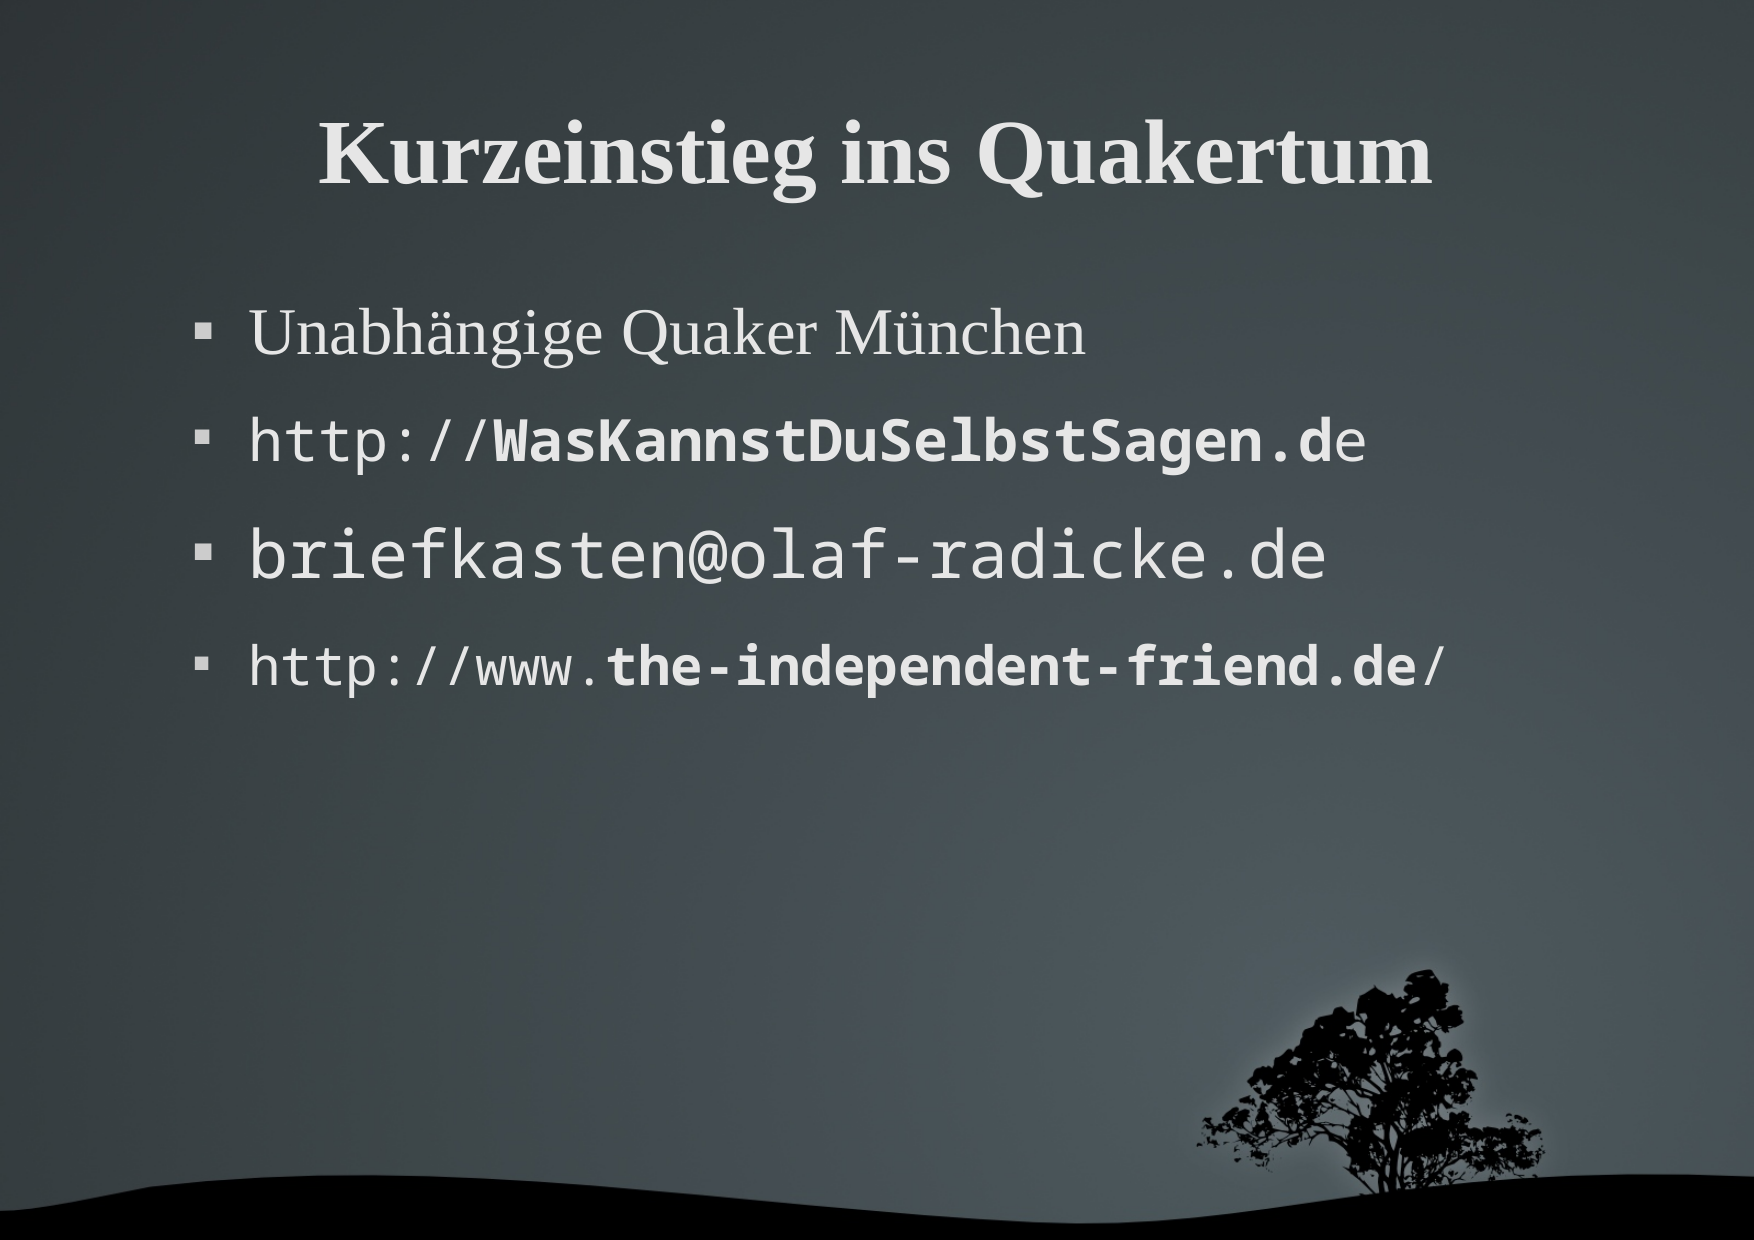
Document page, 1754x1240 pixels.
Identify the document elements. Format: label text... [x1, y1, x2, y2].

list Unabhängige Quaker München http://WasKannstDuSelbstSagen.de briefkasten@olaf-radicke.de http://www.the-independent-friend.de/ [177, 295, 1506, 1114]
picture [0, 0, 1754, 1240]
title Kurzeinstieg ins Quakertum [87, 49, 1667, 257]
